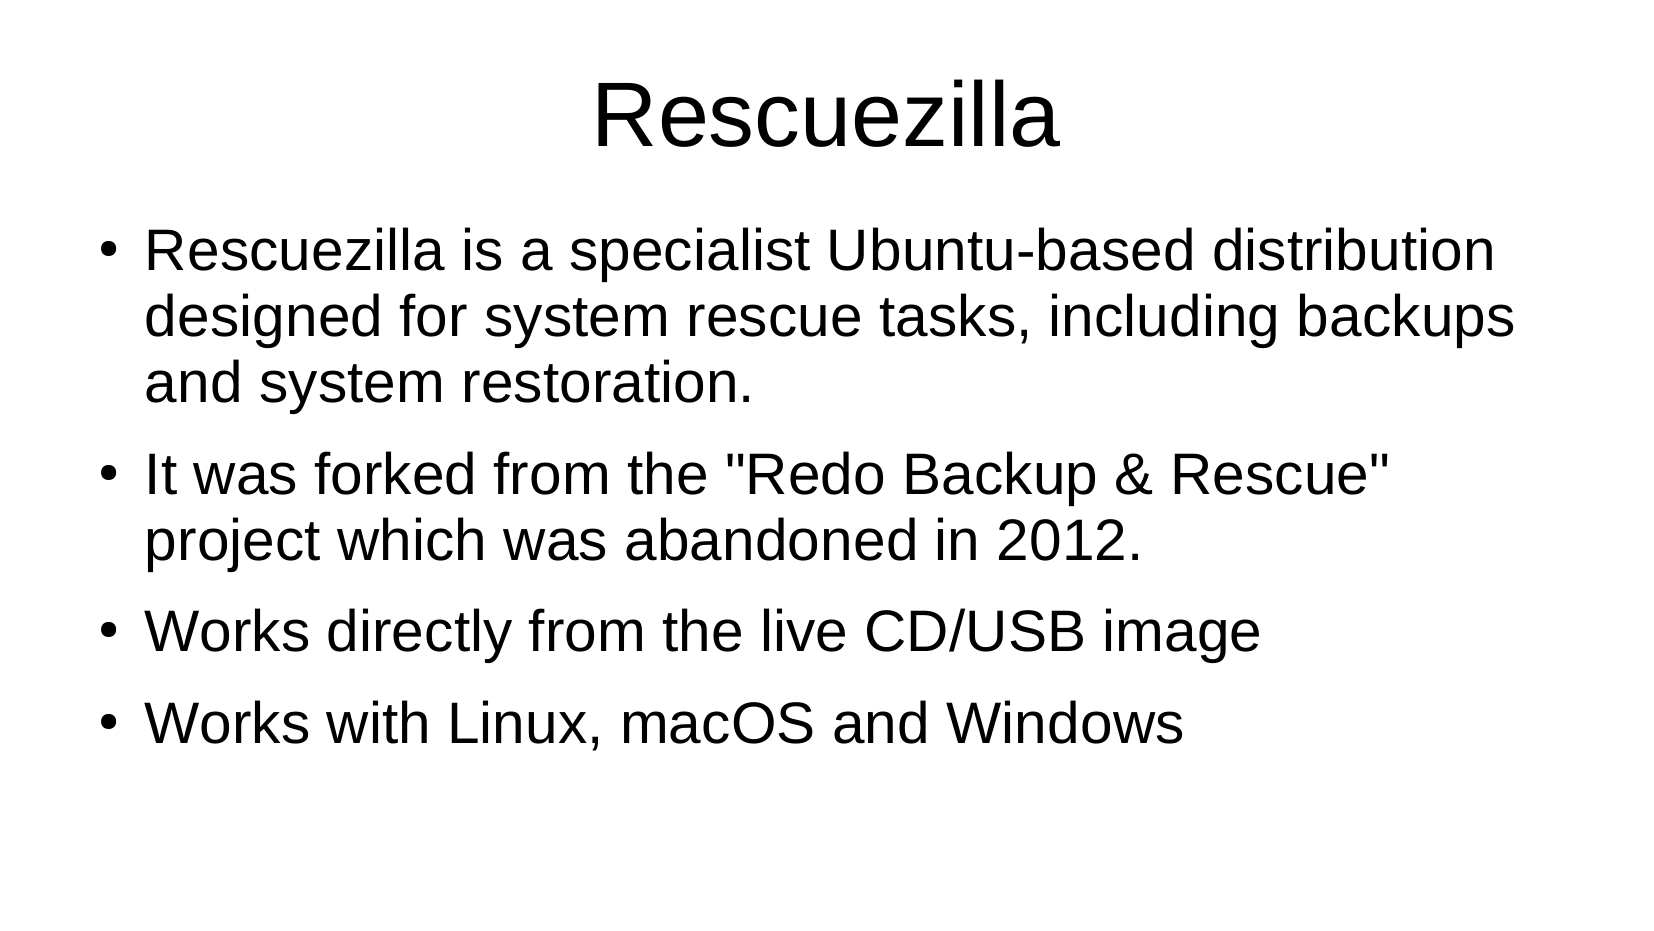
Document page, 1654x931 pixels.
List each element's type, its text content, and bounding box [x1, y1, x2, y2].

title Rescuezilla [82, 37, 1571, 193]
list Rescuezilla is a specialist Ubuntu-based distribution designed for system rescue tasks, including backups and system restoration. It was forked from the "Redo Backup & Rescue" project which was abandoned in 2012. Works directly from the live CD/USB image Works with Linux, macOS and Windows [82, 217, 1571, 758]
